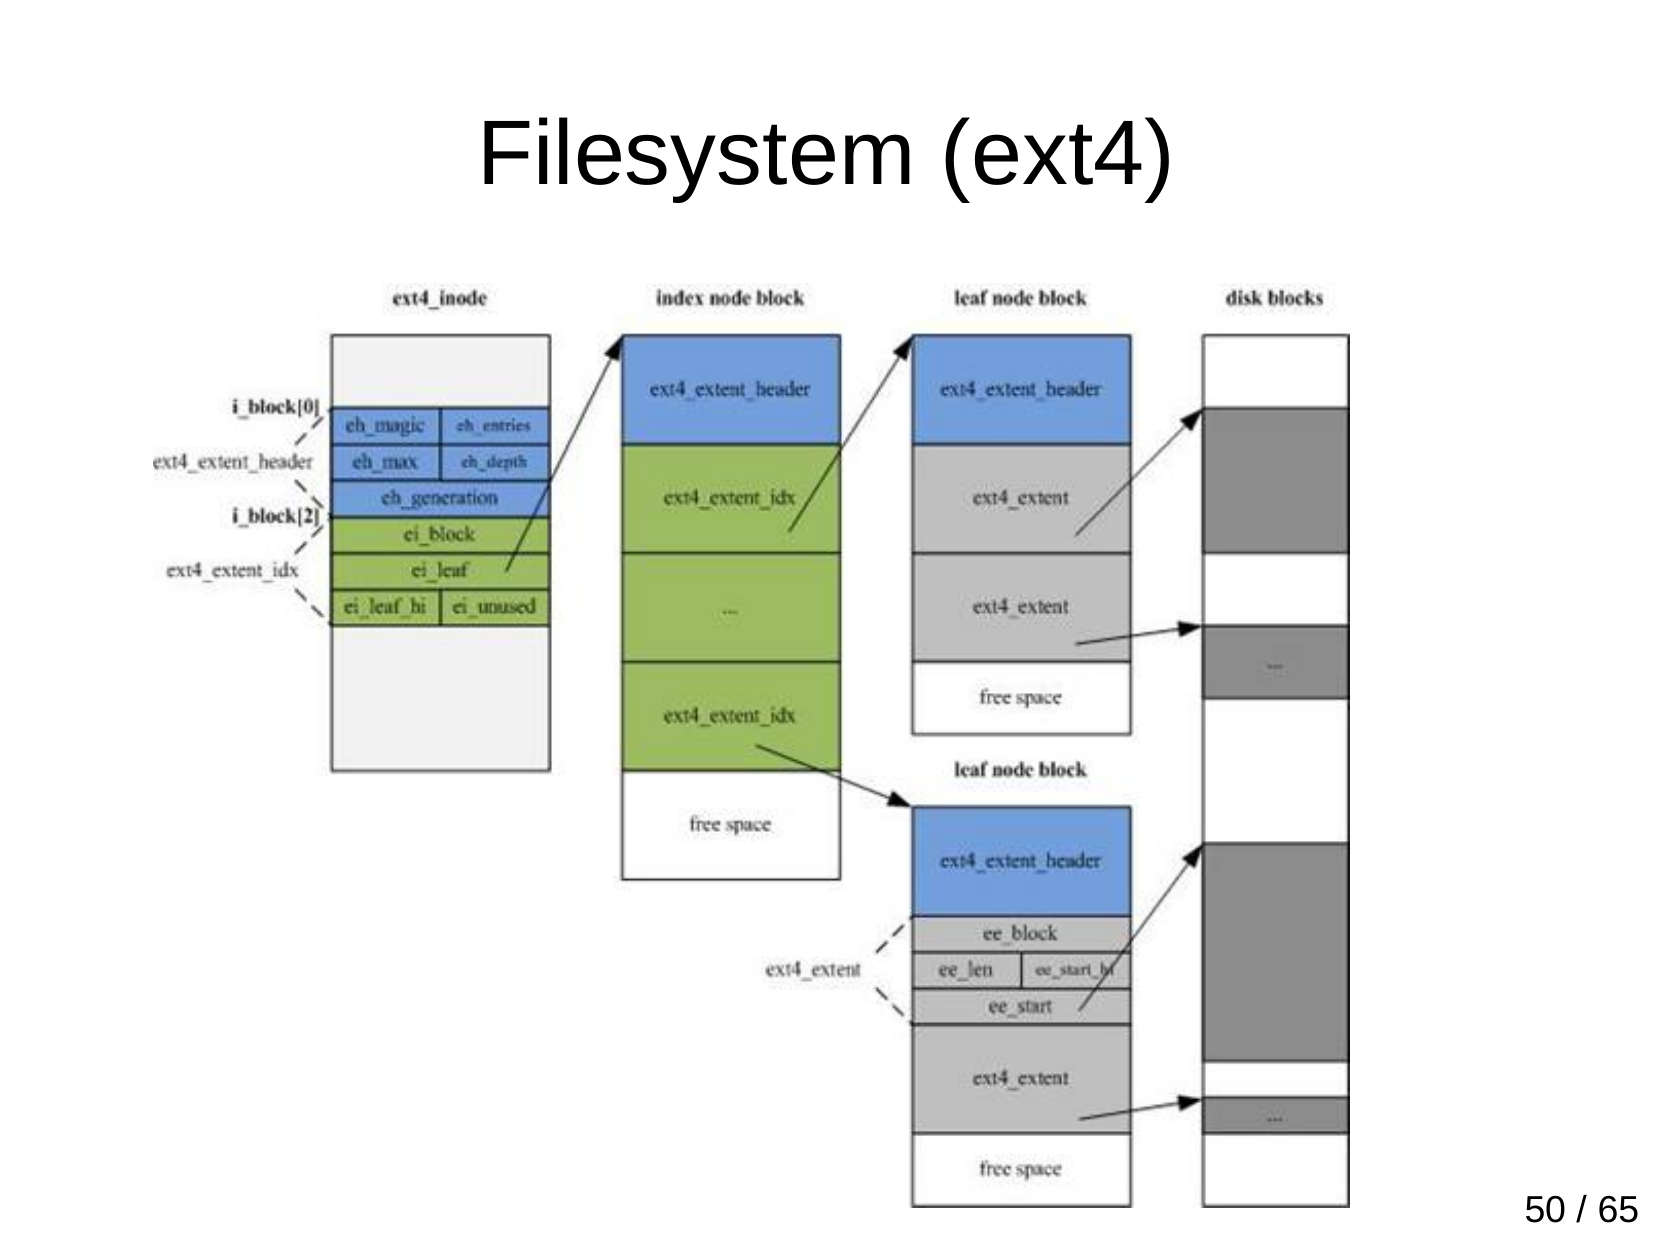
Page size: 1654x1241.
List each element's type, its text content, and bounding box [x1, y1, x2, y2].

text_box <number> / 65 [1380, 1181, 1654, 1238]
picture [153, 283, 1350, 1208]
title Filesystem (ext4) [82, 49, 1571, 257]
